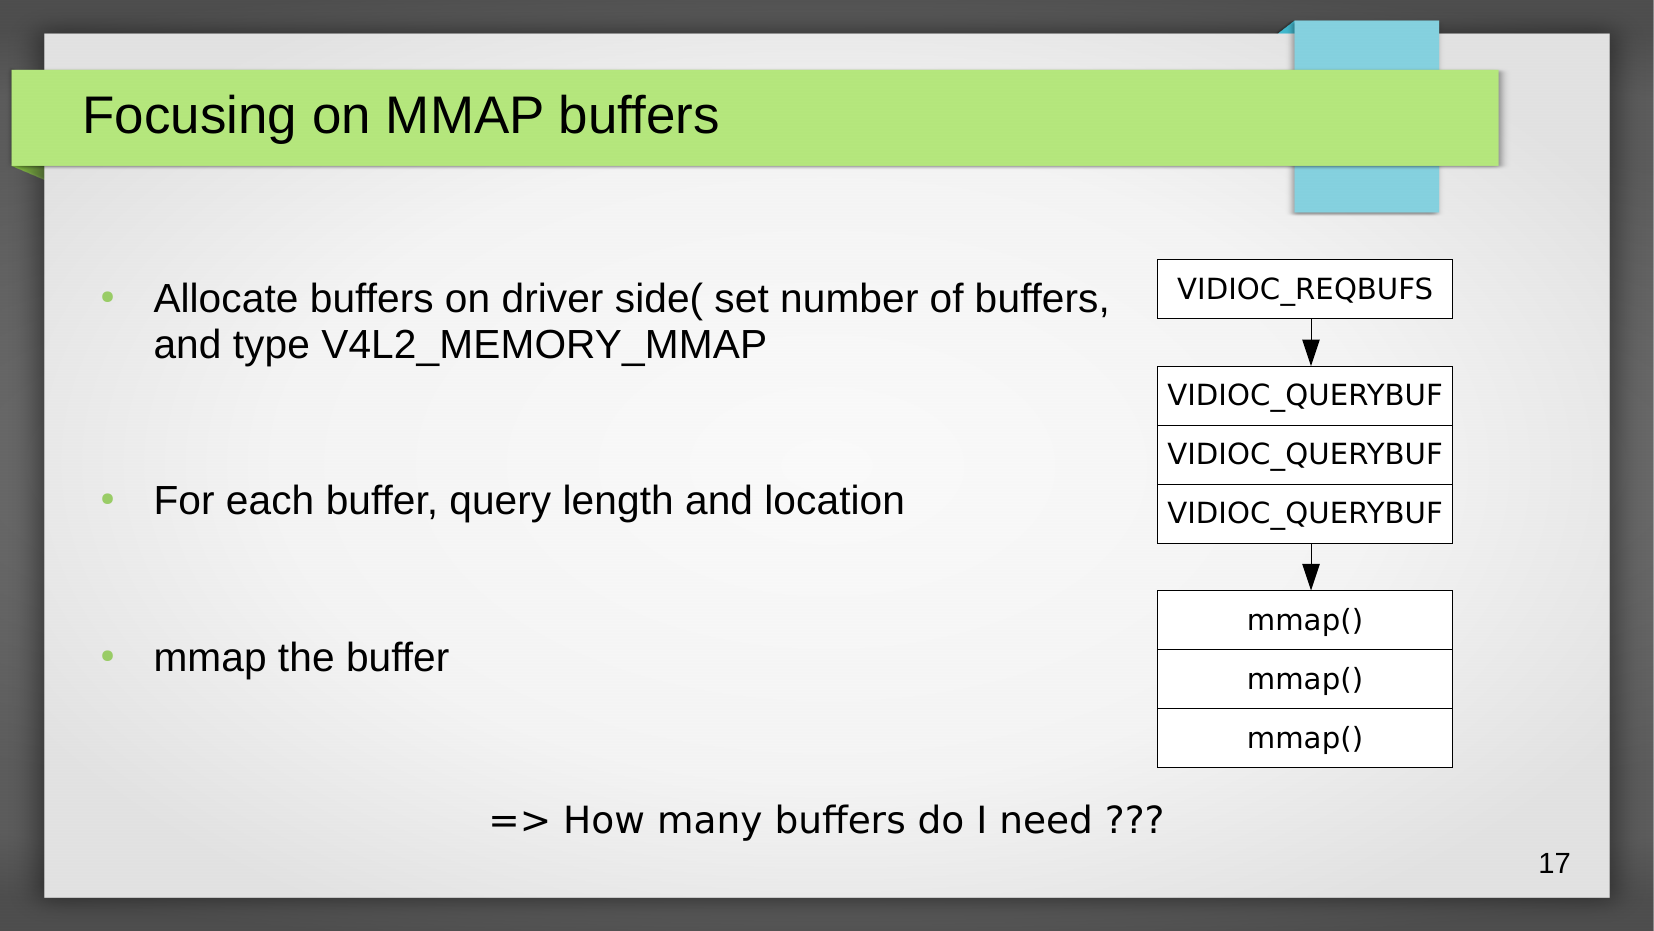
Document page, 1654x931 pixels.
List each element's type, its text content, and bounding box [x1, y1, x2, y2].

title Focusing on MMAP buffers [82, 70, 1264, 160]
text_box mmap() [1157, 590, 1453, 649]
picture [0, 0, 1654, 931]
list Allocate buffers on driver side( set number of buffers, and type V4L2_MEMORY_MMAP For each buffer, query length and location mmap the buffer [82, 275, 1134, 815]
text_box mmap() [1157, 708, 1453, 768]
text_box VIDIOC_QUERYBUF [1157, 484, 1453, 544]
text_box => How many buffers do I need ??? [106, 791, 1548, 850]
text_box VIDIOC_QUERYBUF [1157, 366, 1453, 425]
text_box VIDIOC_QUERYBUF [1157, 425, 1453, 484]
text_box mmap() [1157, 649, 1453, 708]
text_box VIDIOC_REQBUFS [1157, 259, 1453, 319]
